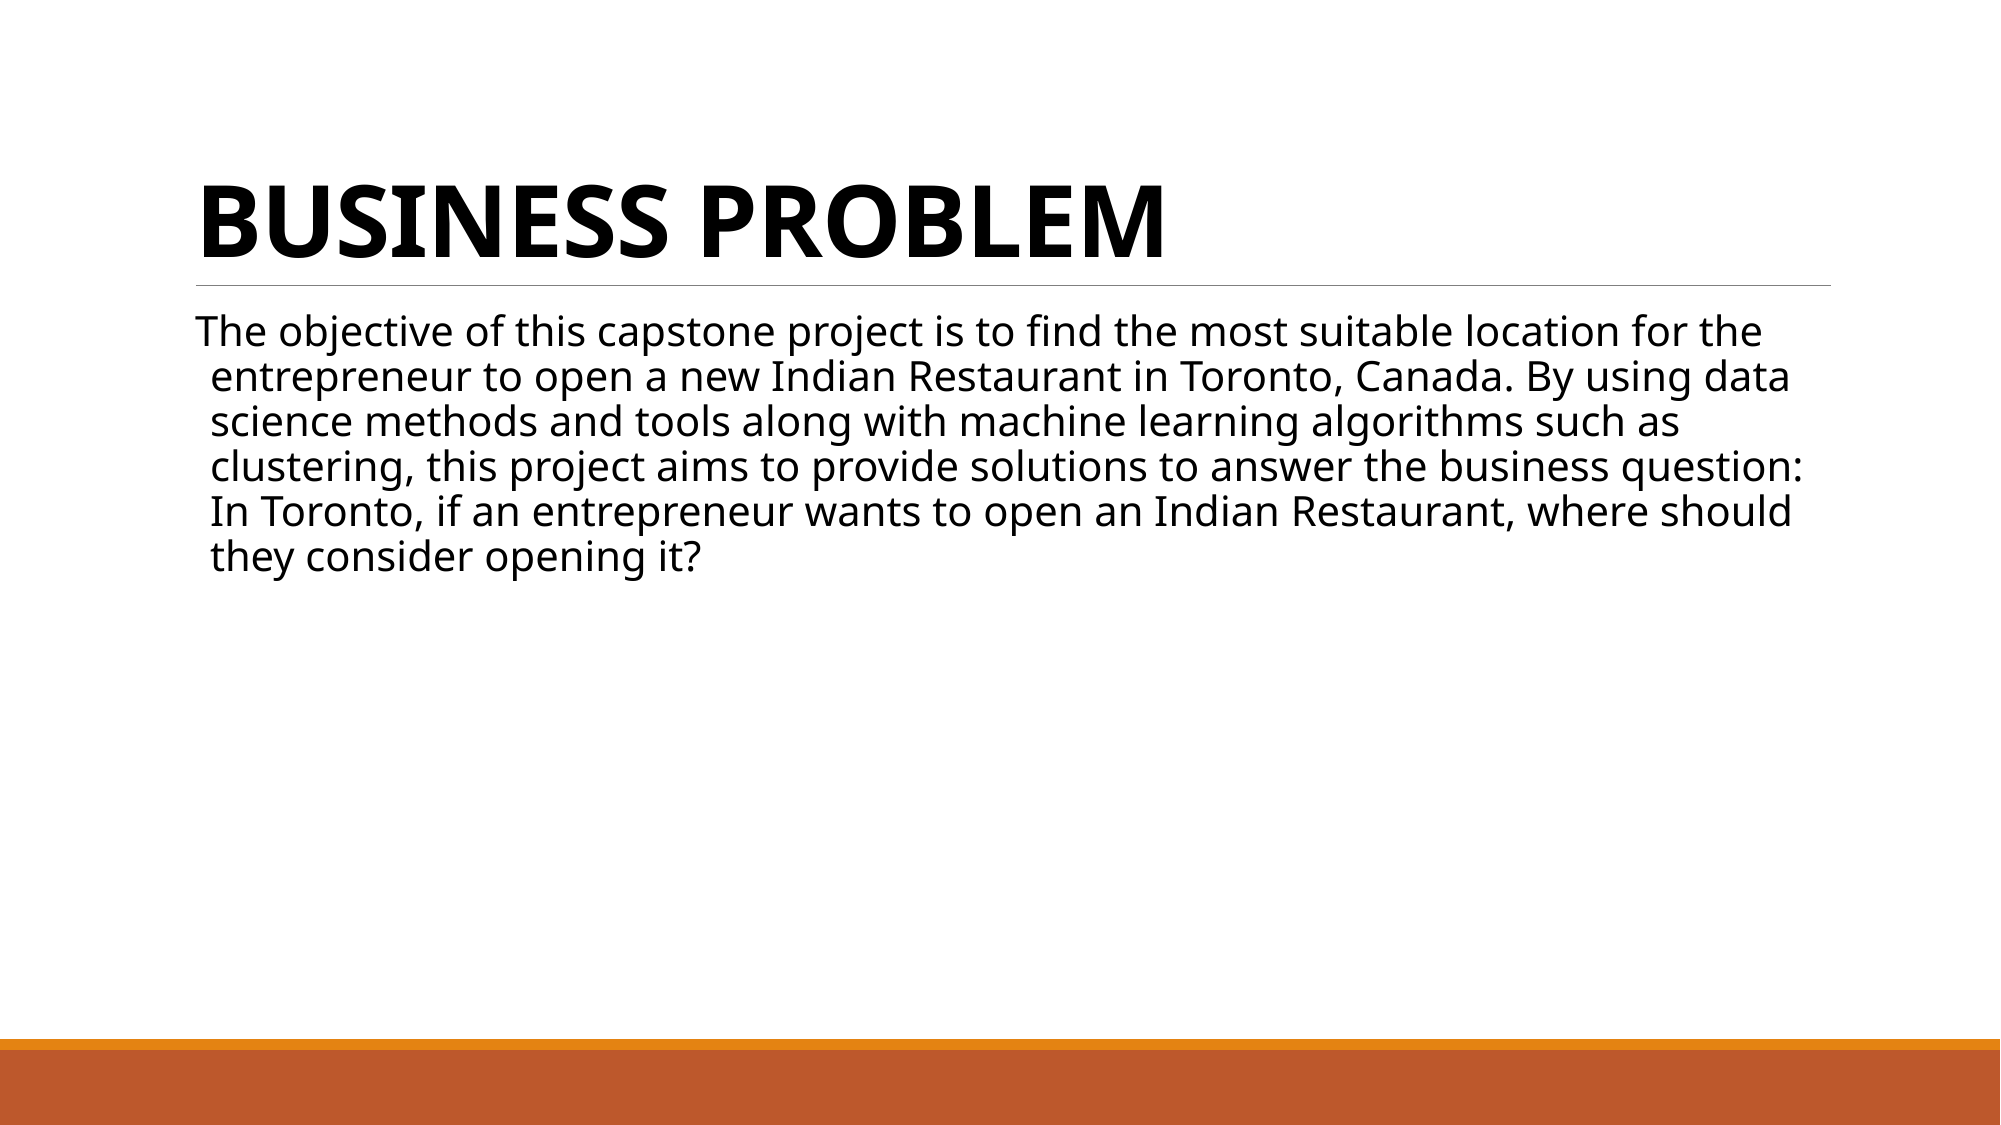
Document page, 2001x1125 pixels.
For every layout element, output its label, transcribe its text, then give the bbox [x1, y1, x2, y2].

list The objective of this capstone project is to find the most suitable location for the entrepreneur to open a new Indian Restaurant in Toronto, Canada. By using data science methods and tools along with machine learning algorithms such as clustering, this project aims to provide solutions to answer the business question: In Toronto, if an entrepreneur wants to open an Indian Restaurant, where should they consider opening it? [180, 302, 1831, 590]
title BUSINESS PROBLEM [180, 138, 1831, 286]
